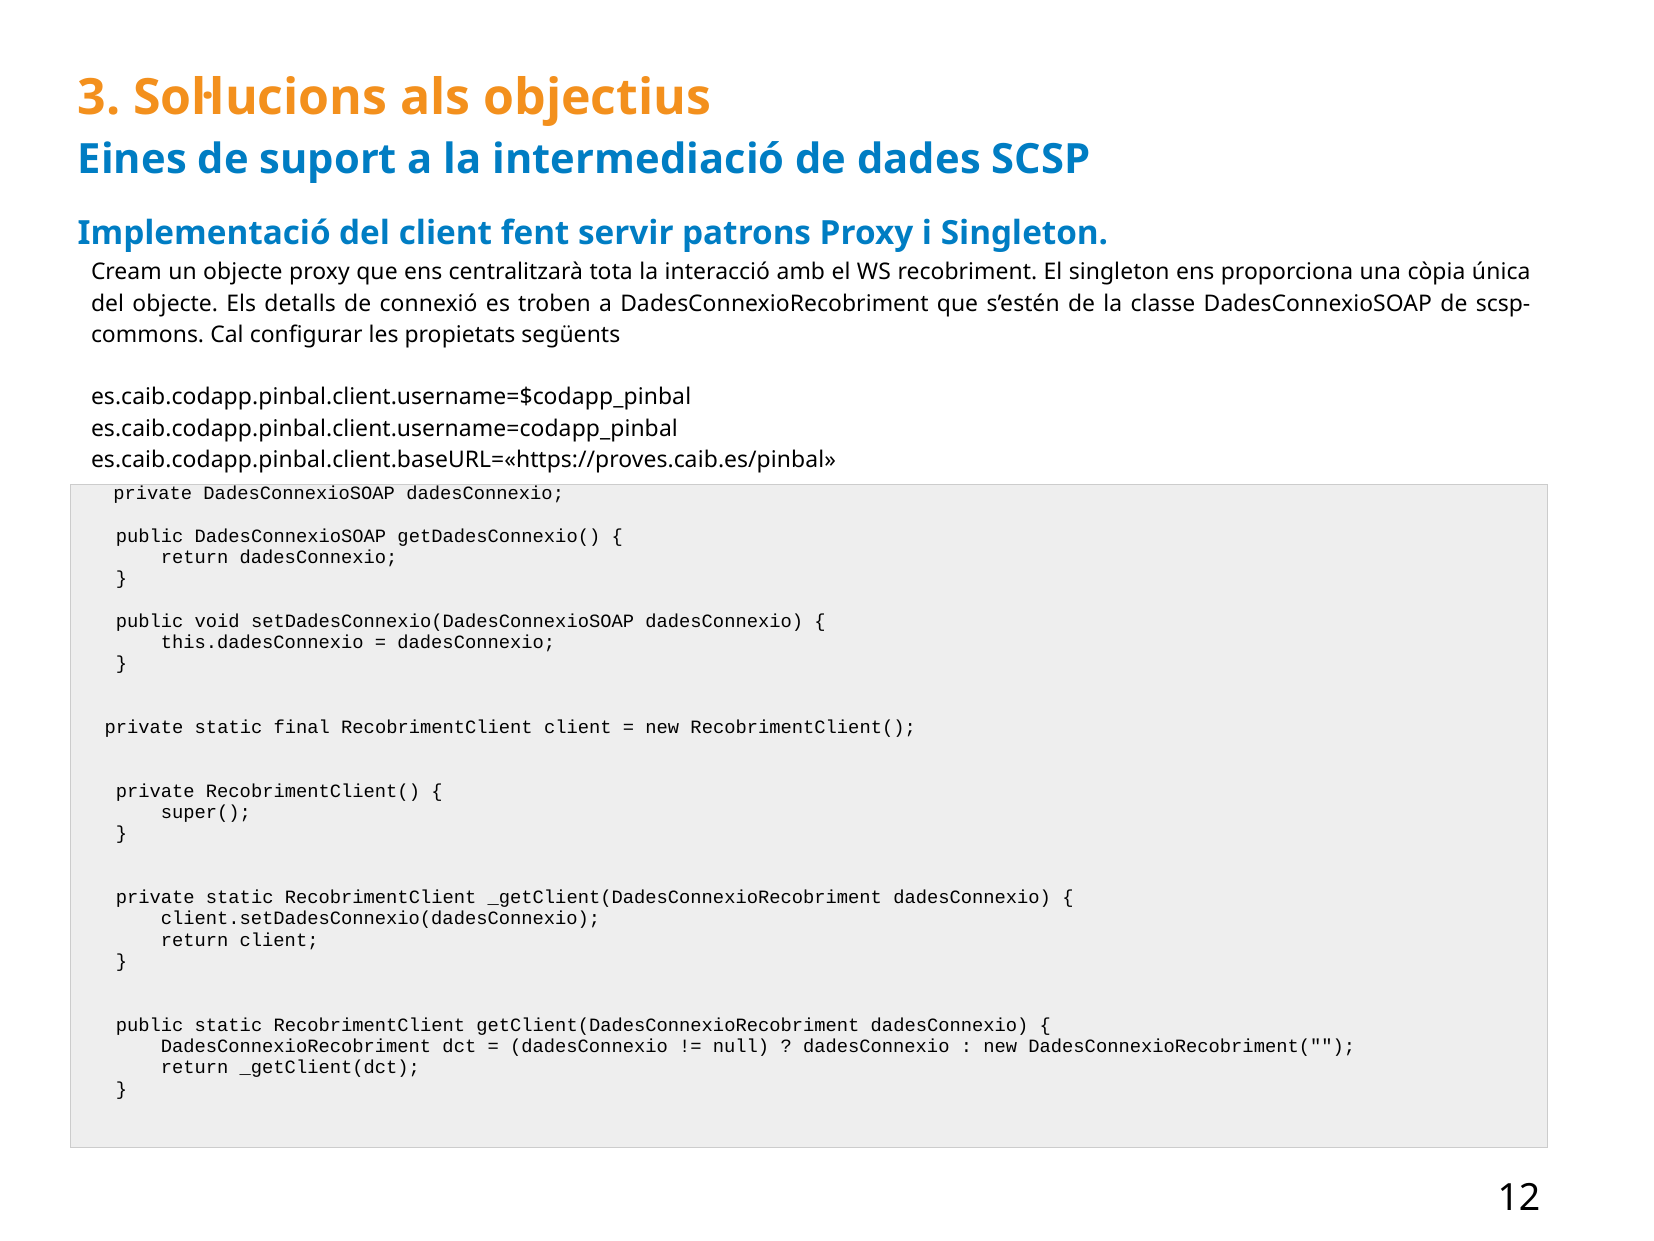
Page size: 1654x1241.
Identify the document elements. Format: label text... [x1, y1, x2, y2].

text_box Cream un objecte proxy que ens centralitzarà tota la interacció amb el WS recobriment. El singleton ens proporciona una còpia única del objecte. Els detalls de connexió es troben a DadesConnexioRecobriment que s’estén de la classe DadesConnexioSOAP de scsp-commons. Cal configurar les propietats següents es.caib.codapp.pinbal.client.username=$codapp_pinbal es.caib.codapp.pinbal.client.username=codapp_pinbal es.caib.codapp.pinbal.client.baseURL=«https://proves.caib.es/pinbal» [76, 248, 1548, 461]
text_box <número> [1482, 1163, 1654, 1229]
text_box private DadesConnexioSOAP dadesConnexio; public DadesConnexioSOAP getDadesConnexio() { return dadesConnexio; } public void setDadesConnexio(DadesConnexioSOAP dadesConnexio) { this.dadesConnexio = dadesConnexio; } private static final RecobrimentClient client = new RecobrimentClient(); private RecobrimentClient() { super(); } private static RecobrimentClient _getClient(DadesConnexioRecobriment dadesConnexio) { client.setDadesConnexio(dadesConnexio); return client; } public static RecobrimentClient getClient(DadesConnexioRecobriment dadesConnexio) { DadesConnexioRecobriment dct = (dadesConnexio != null) ? dadesConnexio : new DadesConnexioRecobriment(""); return _getClient(dct); } [70, 484, 1548, 1148]
text_box 3. Sol·lucions als objectius Eines de suport a la intermediació de dades SCSP Implementació del client fent servir patrons Proxy i Singleton. [63, 53, 1535, 148]
